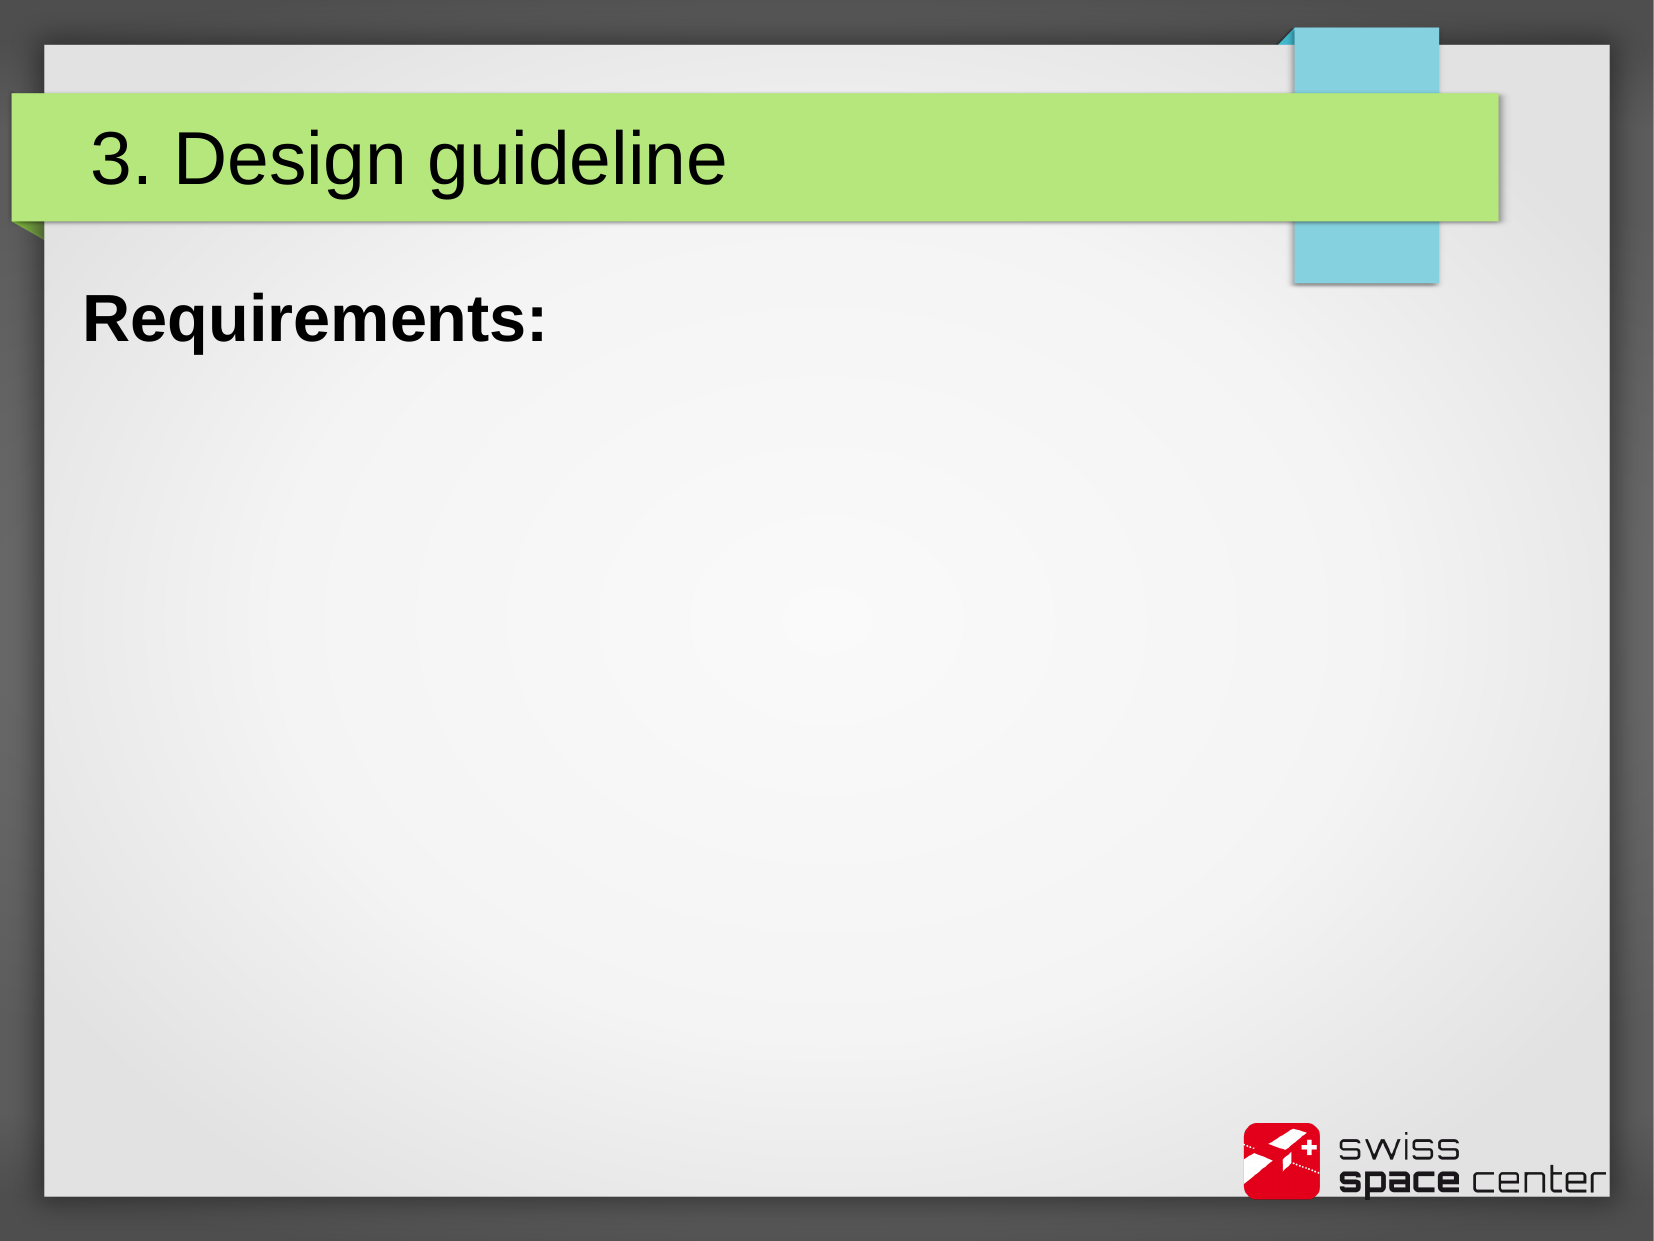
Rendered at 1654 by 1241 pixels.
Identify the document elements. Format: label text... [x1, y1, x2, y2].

title 3. Design guideline [90, 99, 1426, 218]
subtitle Requirements: [82, 281, 1571, 1029]
picture [0, 0, 1654, 1241]
